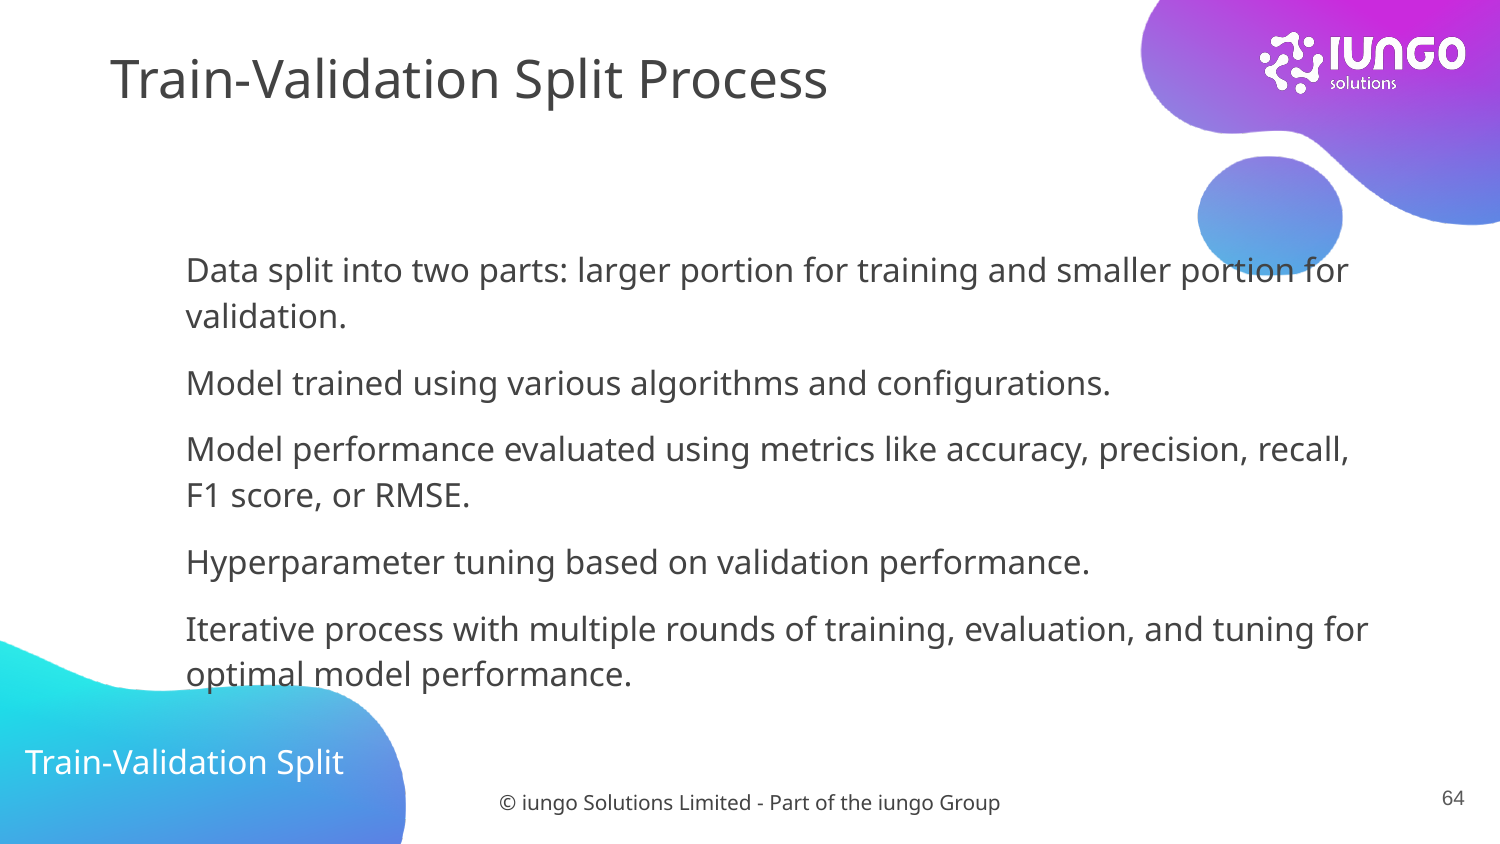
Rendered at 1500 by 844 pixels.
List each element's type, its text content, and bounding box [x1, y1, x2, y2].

picture [0, 0, 1500, 844]
subtitle Train-Validation Split [9, 719, 411, 844]
title Train-Validation Split Process [95, 30, 1225, 125]
list Data split into two parts: larger portion for training and smaller portion for validation. Model trained using various algorithms and configurations. Model performance evaluated using metrics like accuracy, precision, recall, F1 score, or RMSE. Hyperparameter tuning based on validation performance. Iterative process with multiple rounds of training, evaluation, and tuning for optimal model performance. [95, 228, 1390, 712]
slide_number <number> [1389, 764, 1480, 830]
